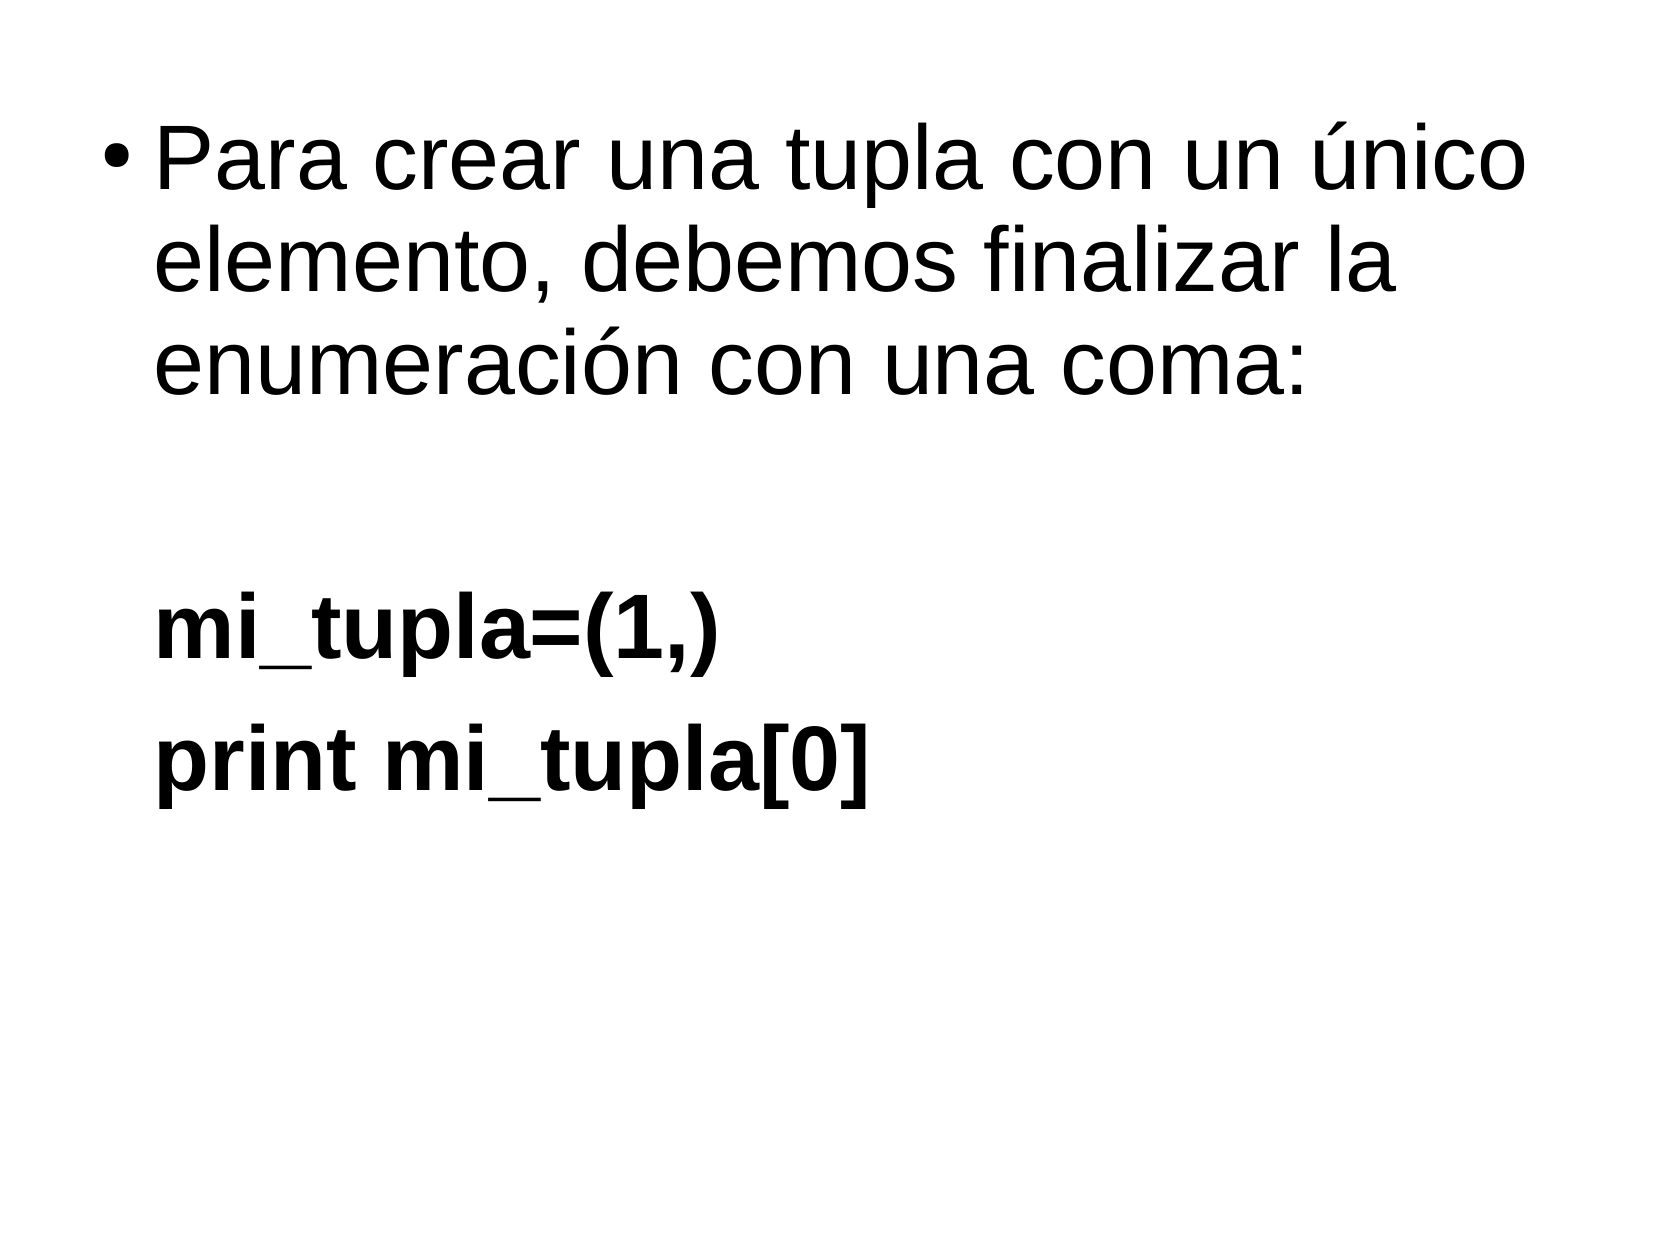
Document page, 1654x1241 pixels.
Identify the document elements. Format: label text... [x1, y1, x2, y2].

list Para crear una tupla con un único elemento, debemos finalizar la enumeración con una coma: mi_tupla=(1,) print mi_tupla[0] [82, 106, 1571, 1010]
